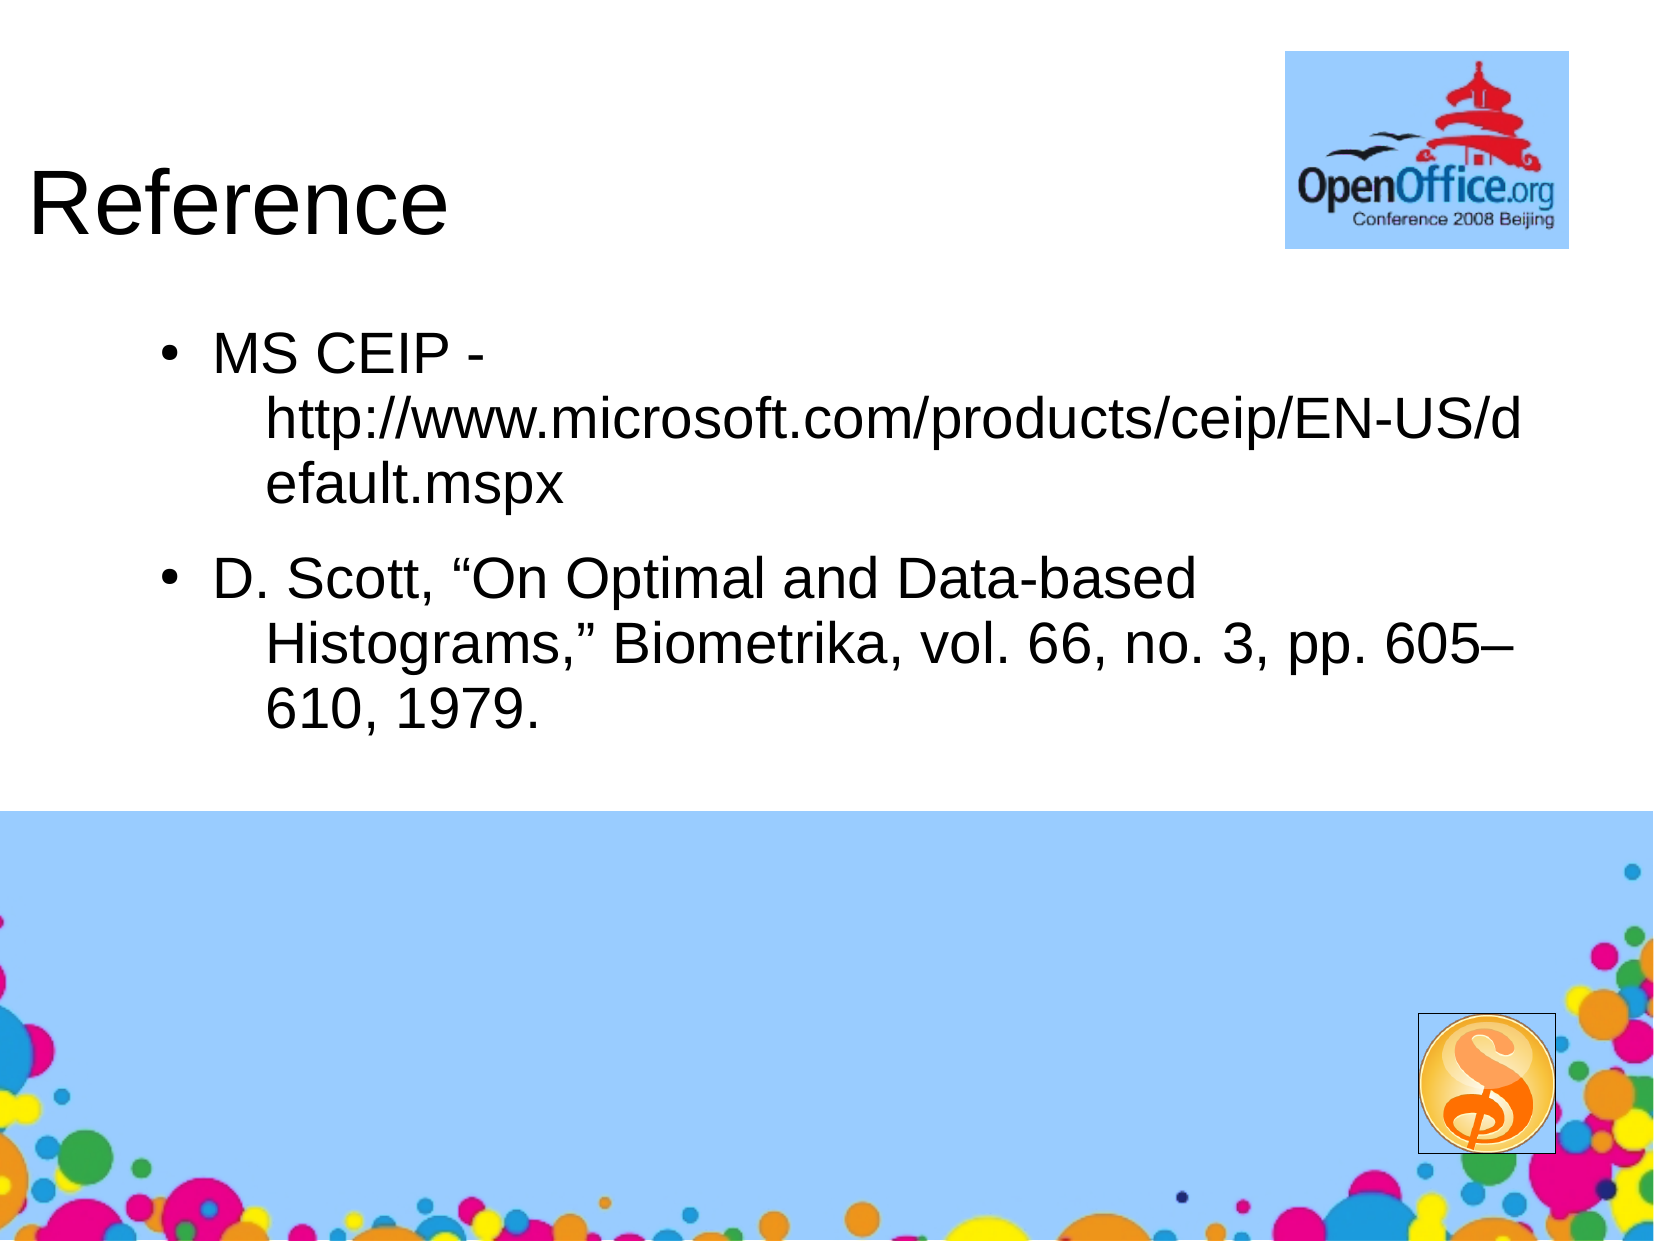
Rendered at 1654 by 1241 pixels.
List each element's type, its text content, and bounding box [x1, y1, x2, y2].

picture [1285, 51, 1569, 250]
picture [1419, 1014, 1555, 1153]
picture [0, 810, 1654, 1241]
title Reference [27, 150, 1519, 255]
list MS CEIP - http://www.microsoft.com/products/ceip/EN-US/default.mspx D. Scott, “On Optimal and Data-based Histograms,” Biometrika, vol. 66, no. 3, pp. 605–610, 1979. [124, 321, 1530, 1027]
